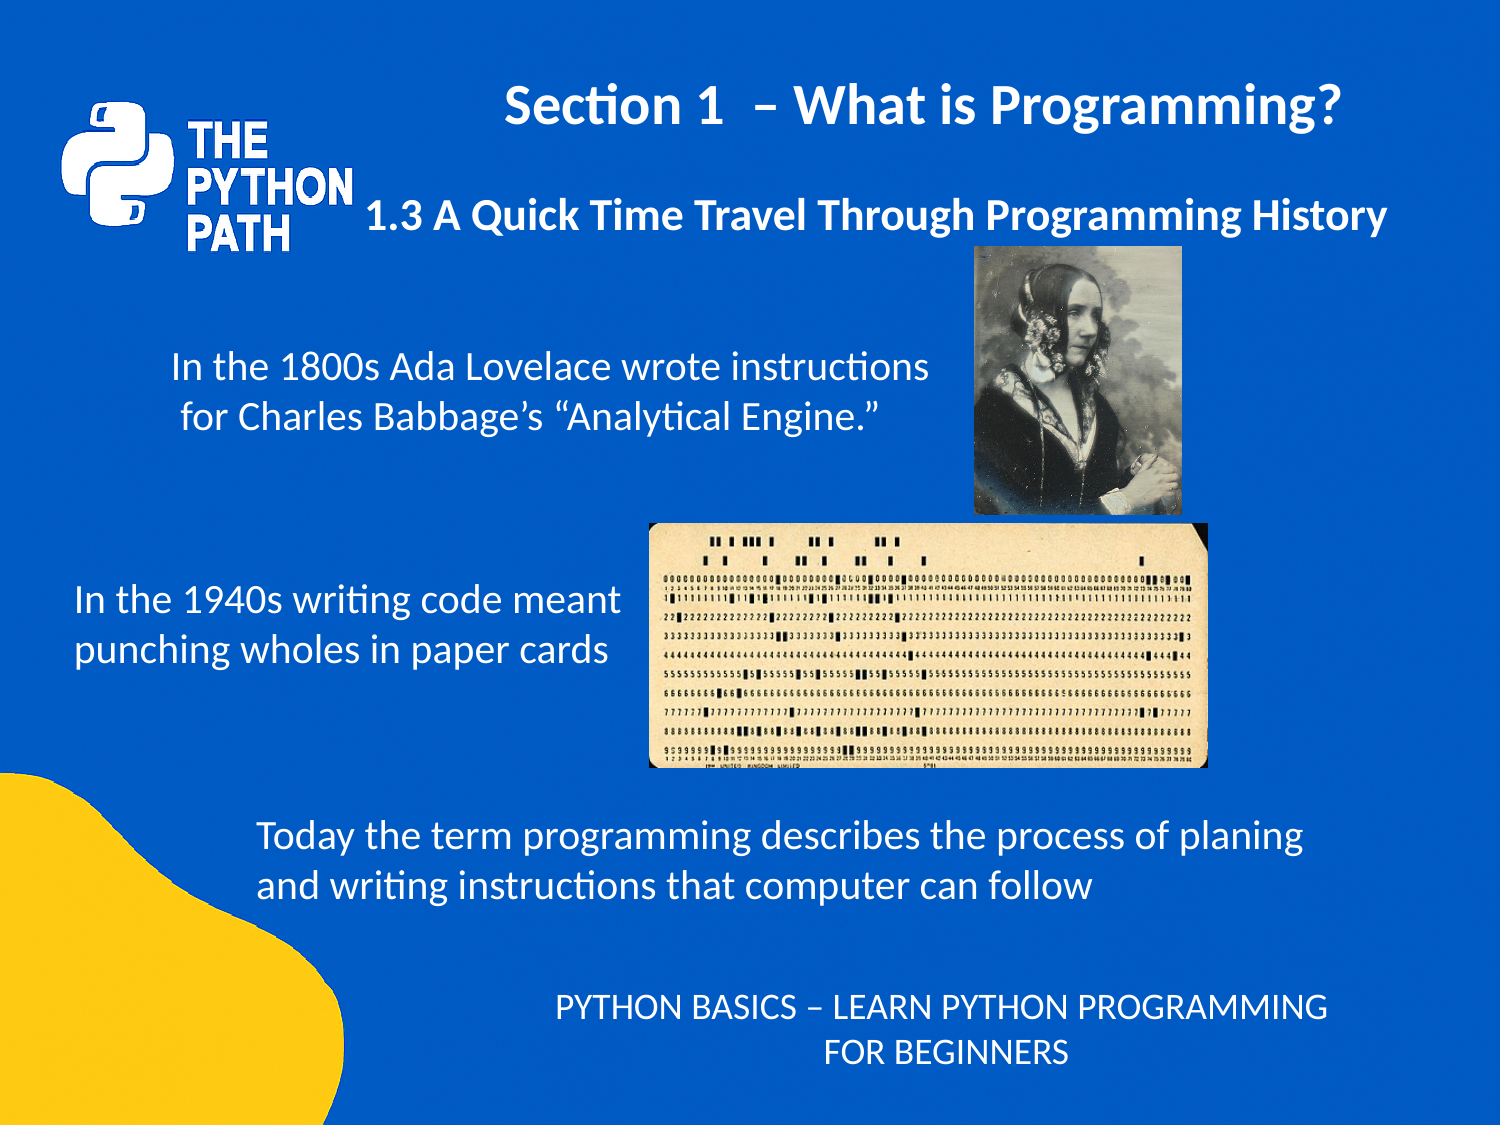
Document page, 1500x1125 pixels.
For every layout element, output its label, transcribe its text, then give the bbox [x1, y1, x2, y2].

text_box PYTHON BASICS – LEARN PYTHON PROGRAMMING FOR BEGINNERS [540, 974, 1345, 1080]
text_box Today the term programming describes the process of planing and writing instructions that computer can follow [241, 800, 1329, 916]
text_box In the 1800s Ada Lovelace wrote instructions for Charles Babbage’s “Analytical Engine.” [156, 331, 945, 447]
picture [0, 0, 1500, 1125]
text_box Section 1 – What is Programming? [490, 59, 1359, 144]
text_box In the 1940s writing code meant punching wholes in paper cards [59, 564, 647, 680]
text_box 1.3 A Quick Time Travel Through Programming History [349, 177, 1404, 247]
